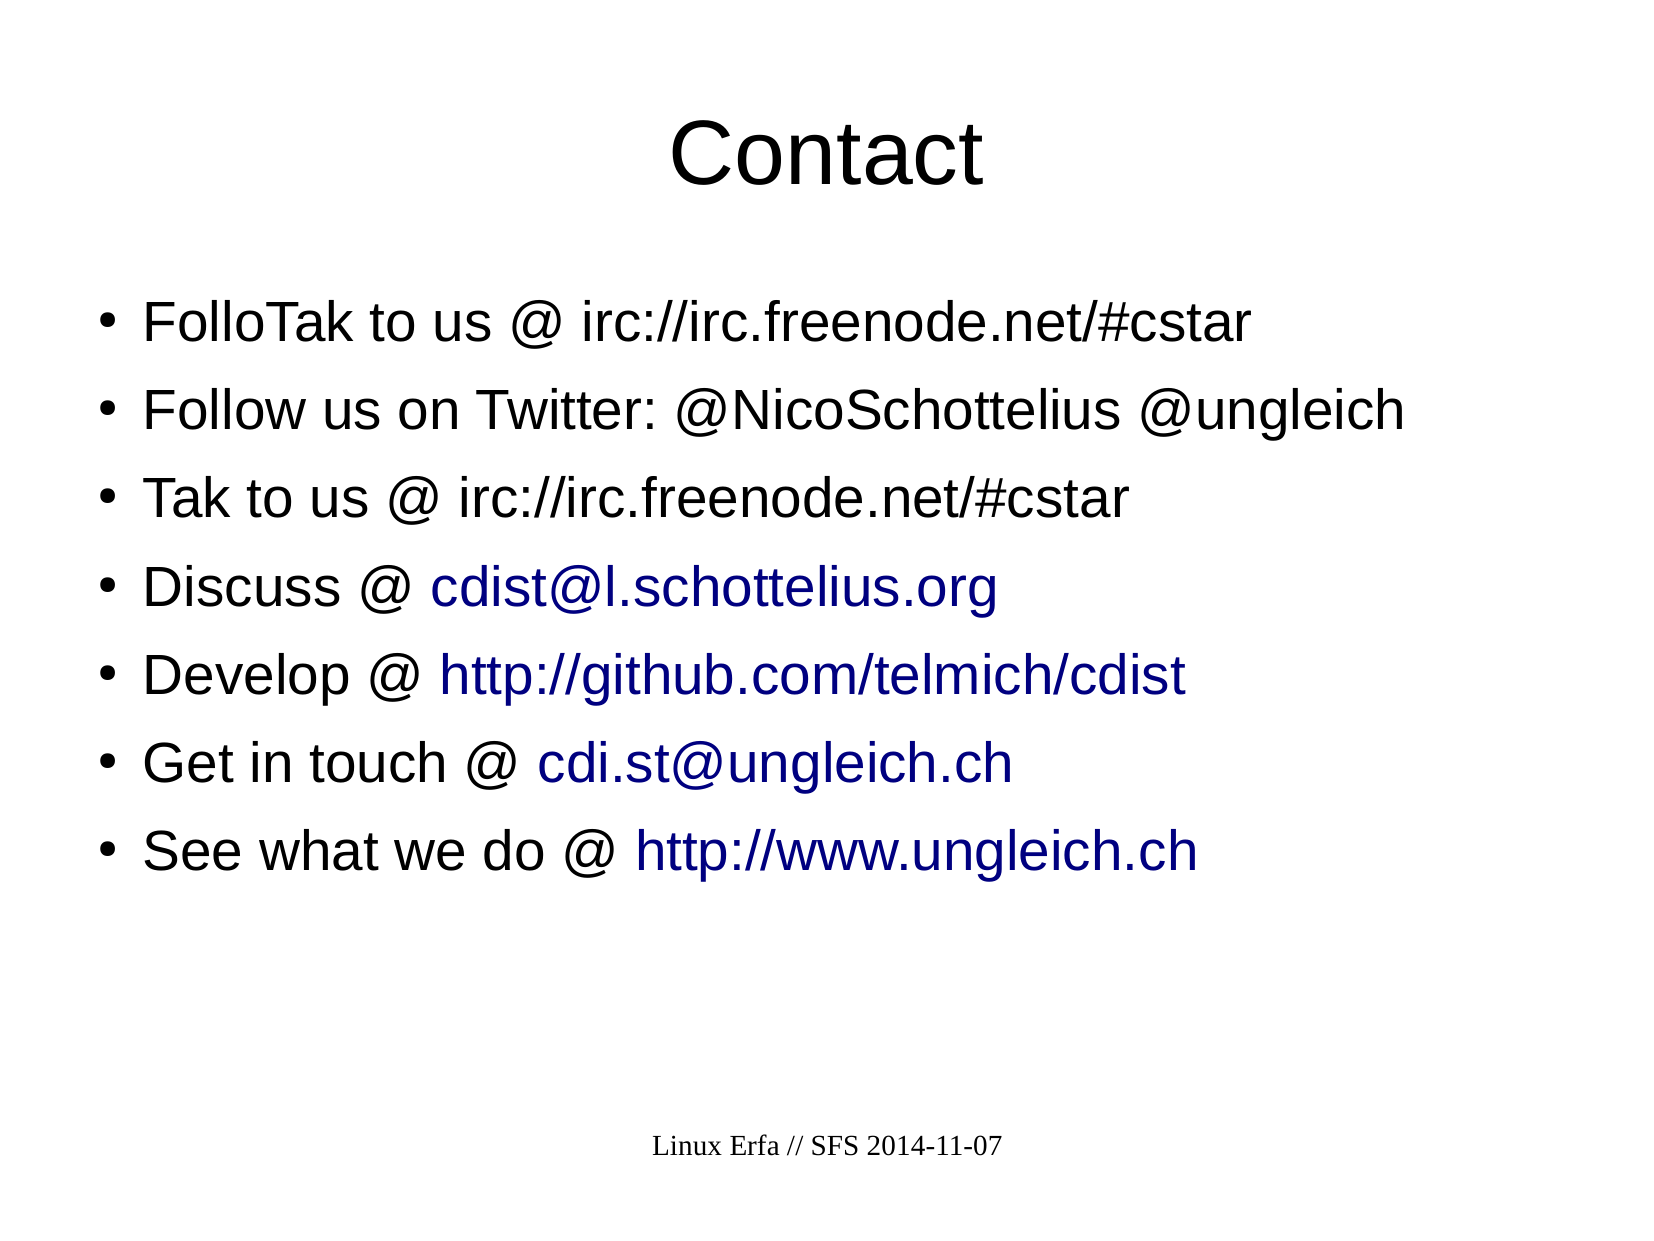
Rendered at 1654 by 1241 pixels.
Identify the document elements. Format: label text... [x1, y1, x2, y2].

title Contact [82, 49, 1571, 257]
list FolloTak to us @ irc://irc.freenode.net/#cstar Follow us on Twitter: @NicoSchottelius @ungleich Tak to us @ irc://irc.freenode.net/#cstar Discuss @ cdist@l.schottelius.org Develop @ http://github.com/telmich/cdist Get in touch @ cdi.st@ungleich.ch See what we do @ http://www.ungleich.ch [82, 290, 1538, 885]
